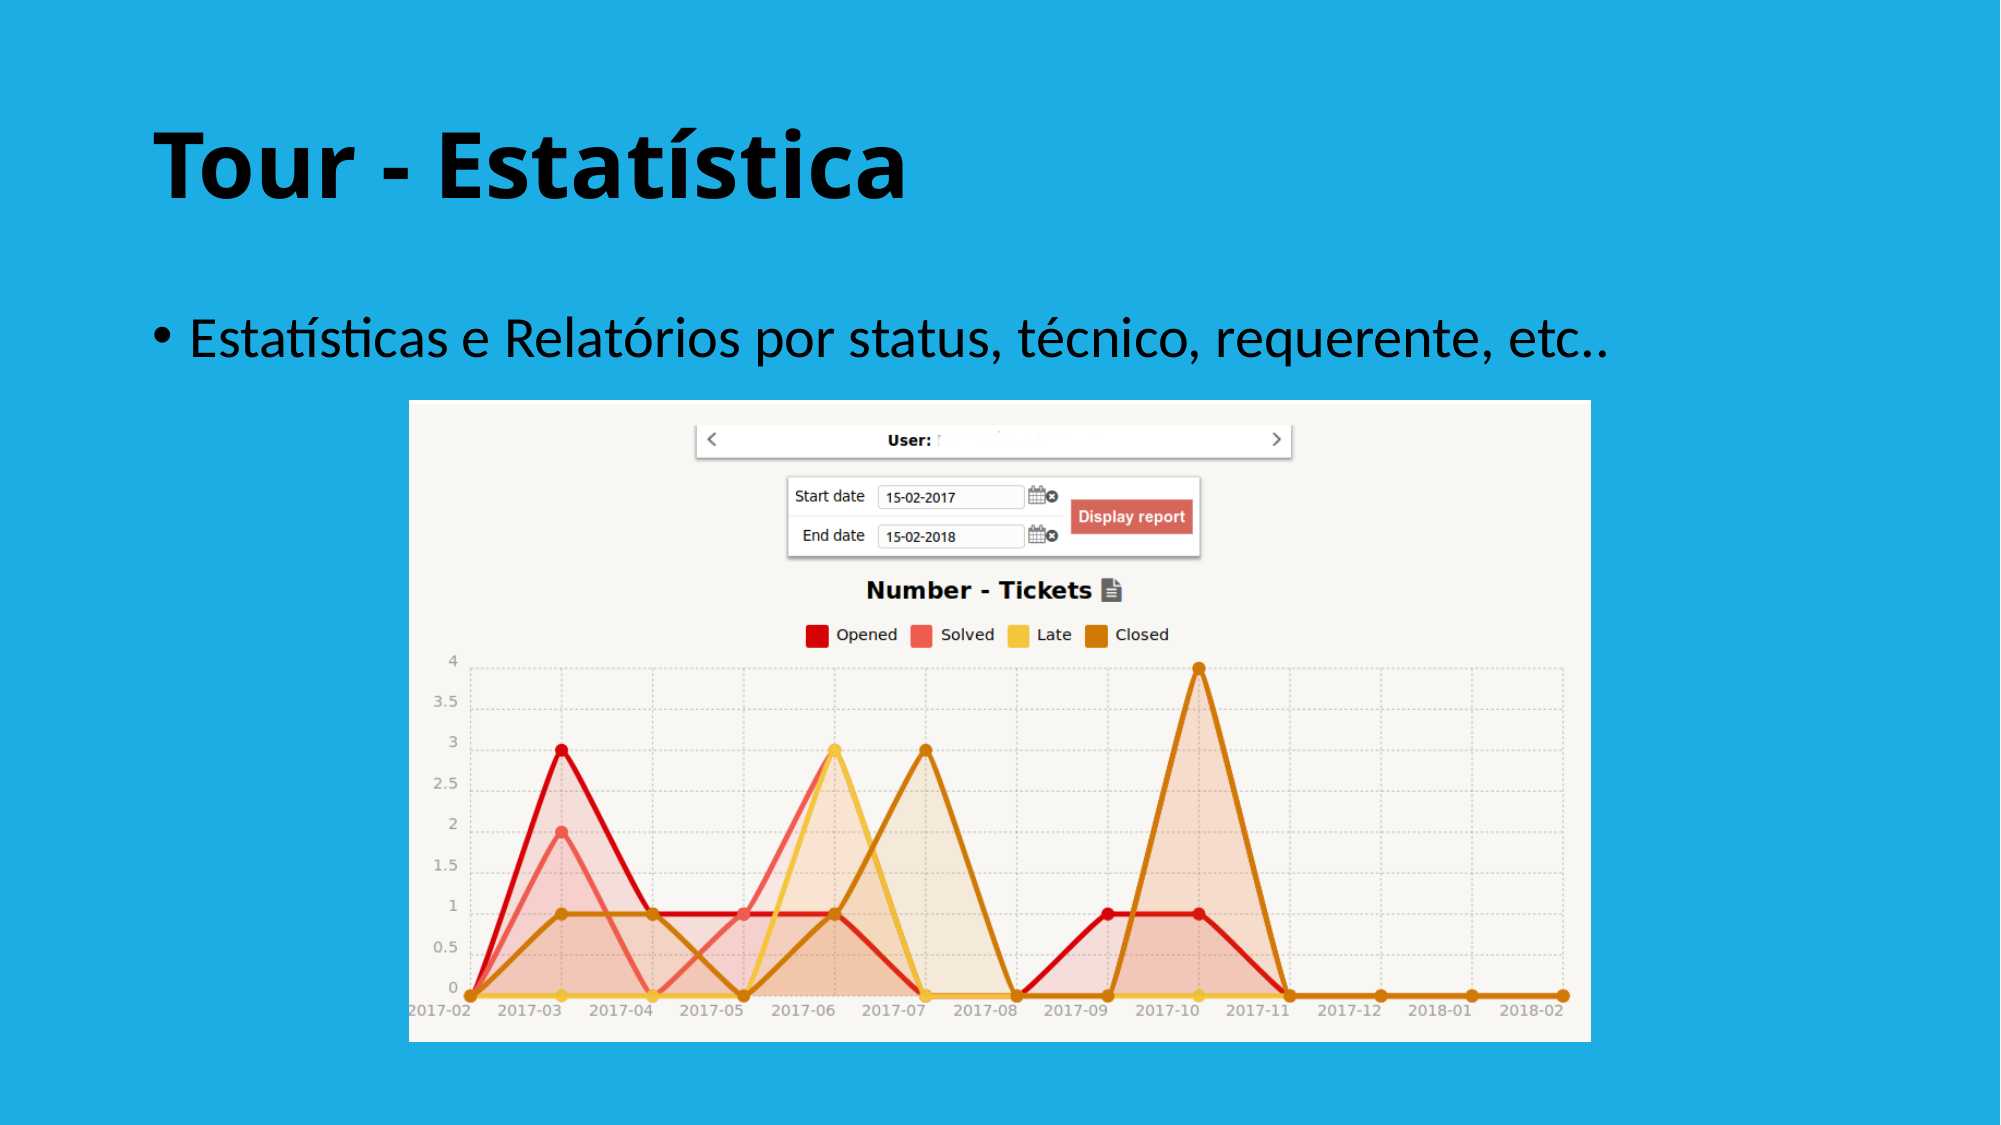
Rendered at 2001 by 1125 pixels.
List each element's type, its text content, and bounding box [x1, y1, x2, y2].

text_box Tour - Estatística [137, 60, 1862, 277]
picture [409, 400, 1591, 1042]
text_box Estatísticas e Relatórios por status, técnico, requerente, etc.. [137, 299, 1862, 1013]
